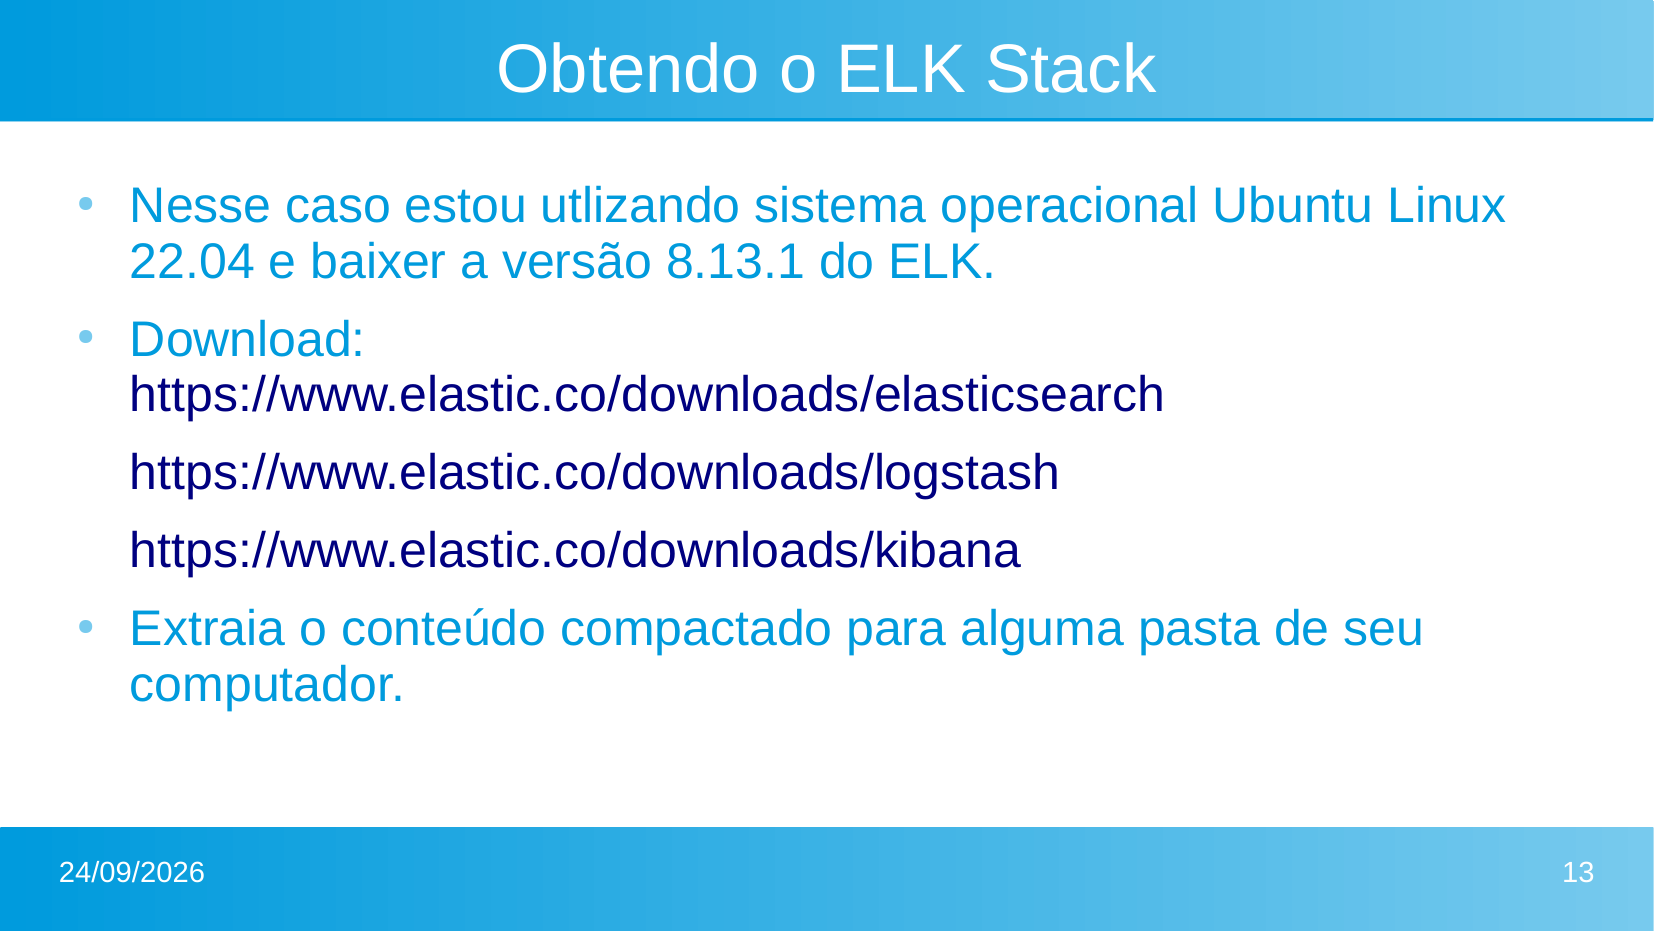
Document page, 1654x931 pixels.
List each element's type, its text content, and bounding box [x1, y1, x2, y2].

title Obtendo o ELK Stack [59, 29, 1595, 108]
list Nesse caso estou utlizando sistema operacional Ubuntu Linux 22.04 e baixer a versão 8.13.1 do ELK. Download: https://www.elastic.co/downloads/elasticsearch https://www.elastic.co/downloads/logstash https://www.elastic.co/downloads/kibana Extraia o conteúdo compactado para alguma pasta de seu computador. [59, 177, 1595, 768]
